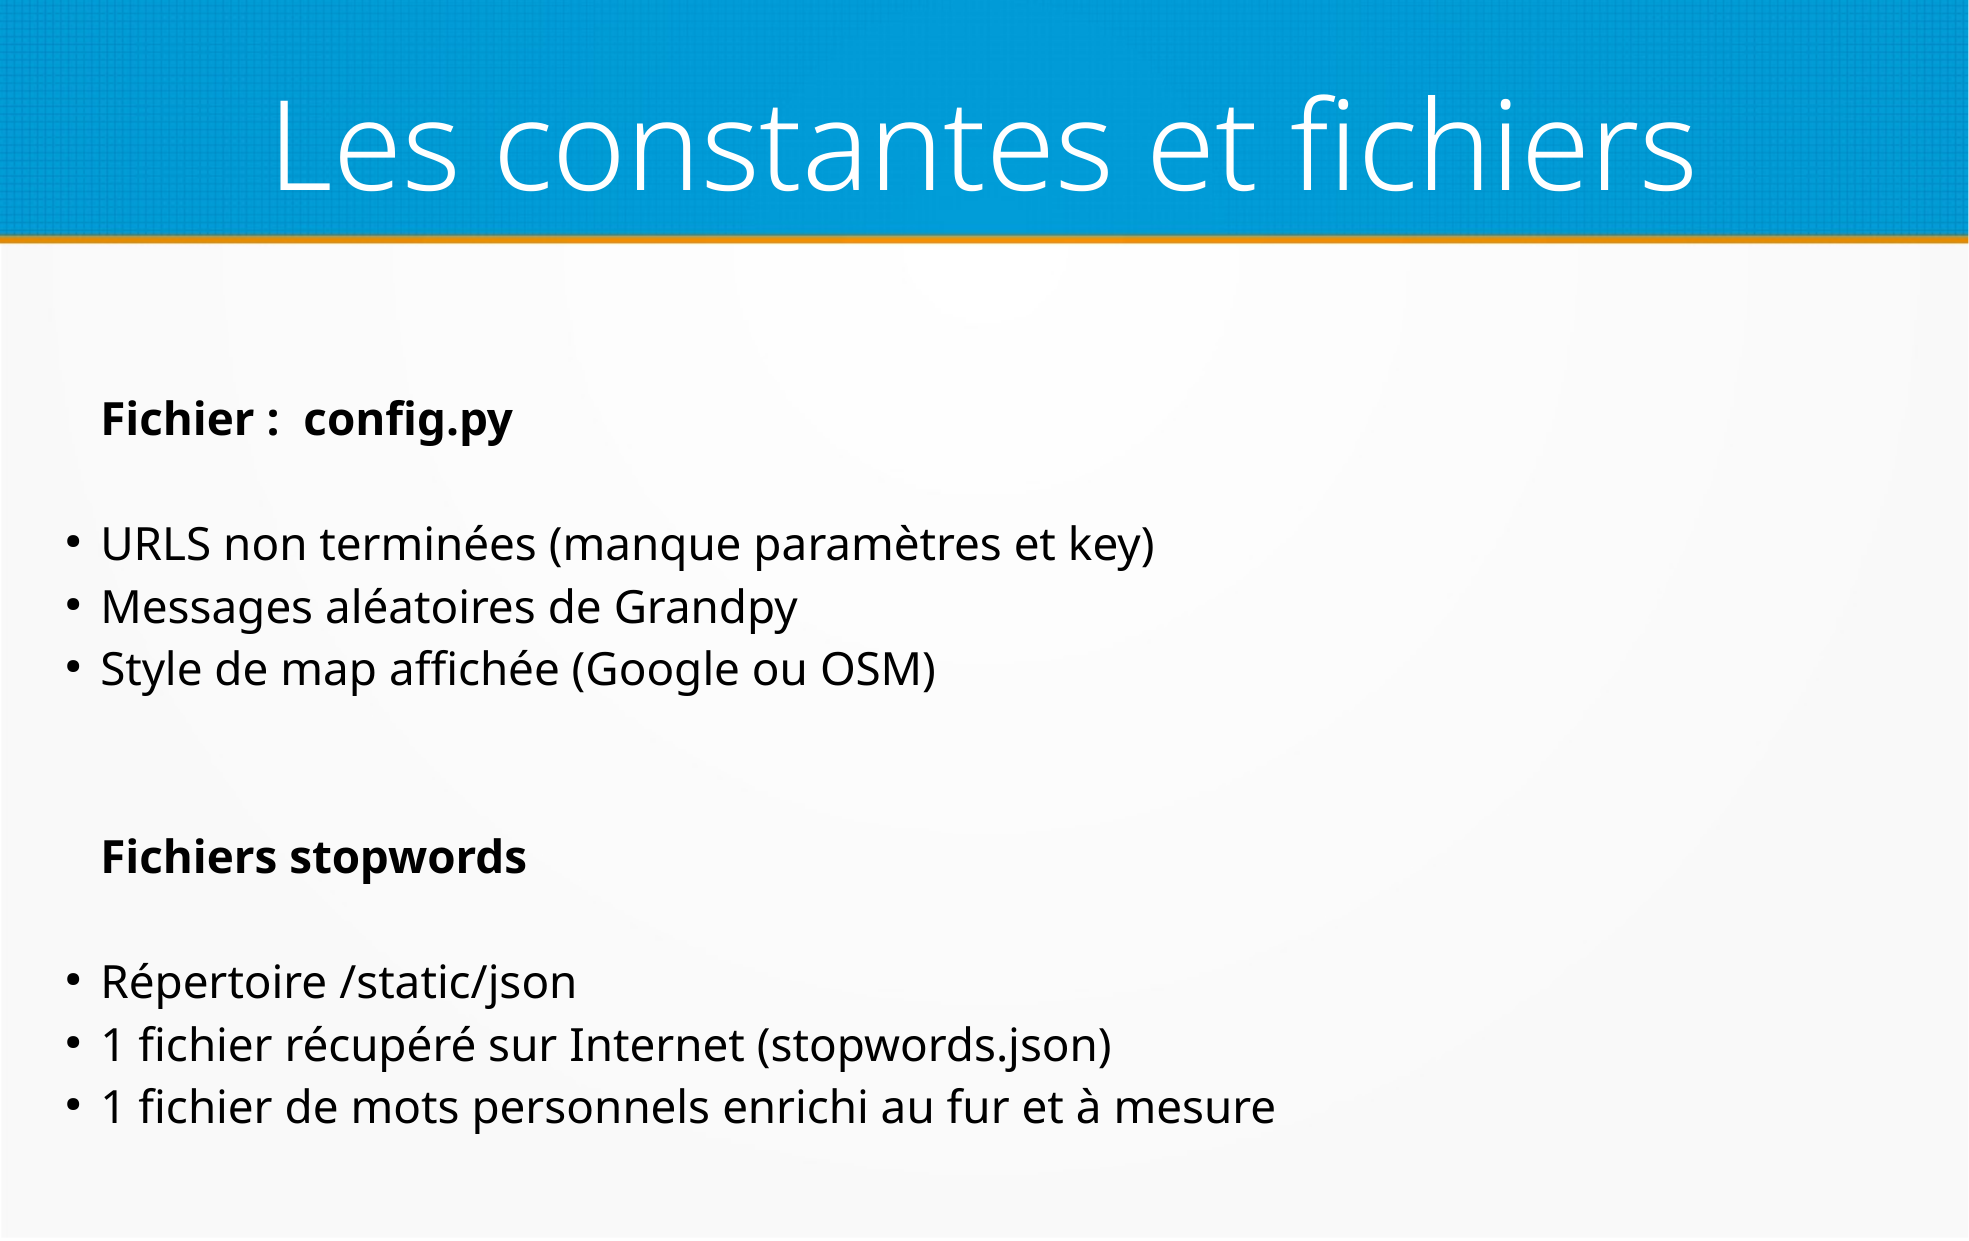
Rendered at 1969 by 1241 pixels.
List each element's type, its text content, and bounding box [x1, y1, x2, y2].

text_box Fichier : config.py URLS non terminées (manque paramètres et key) Messages aléatoires de Grandpy Style de map affichée (Google ou OSM) Fichiers stopwords Répertoire /static/json 1 fichier récupéré sur Internet (stopwords.json) 1 fichier de mots personnels enrichi au fur et à mesure [59, 436, 1808, 1088]
title Les constantes et fichiers [98, 19, 1870, 227]
picture [0, 233, 1969, 1241]
